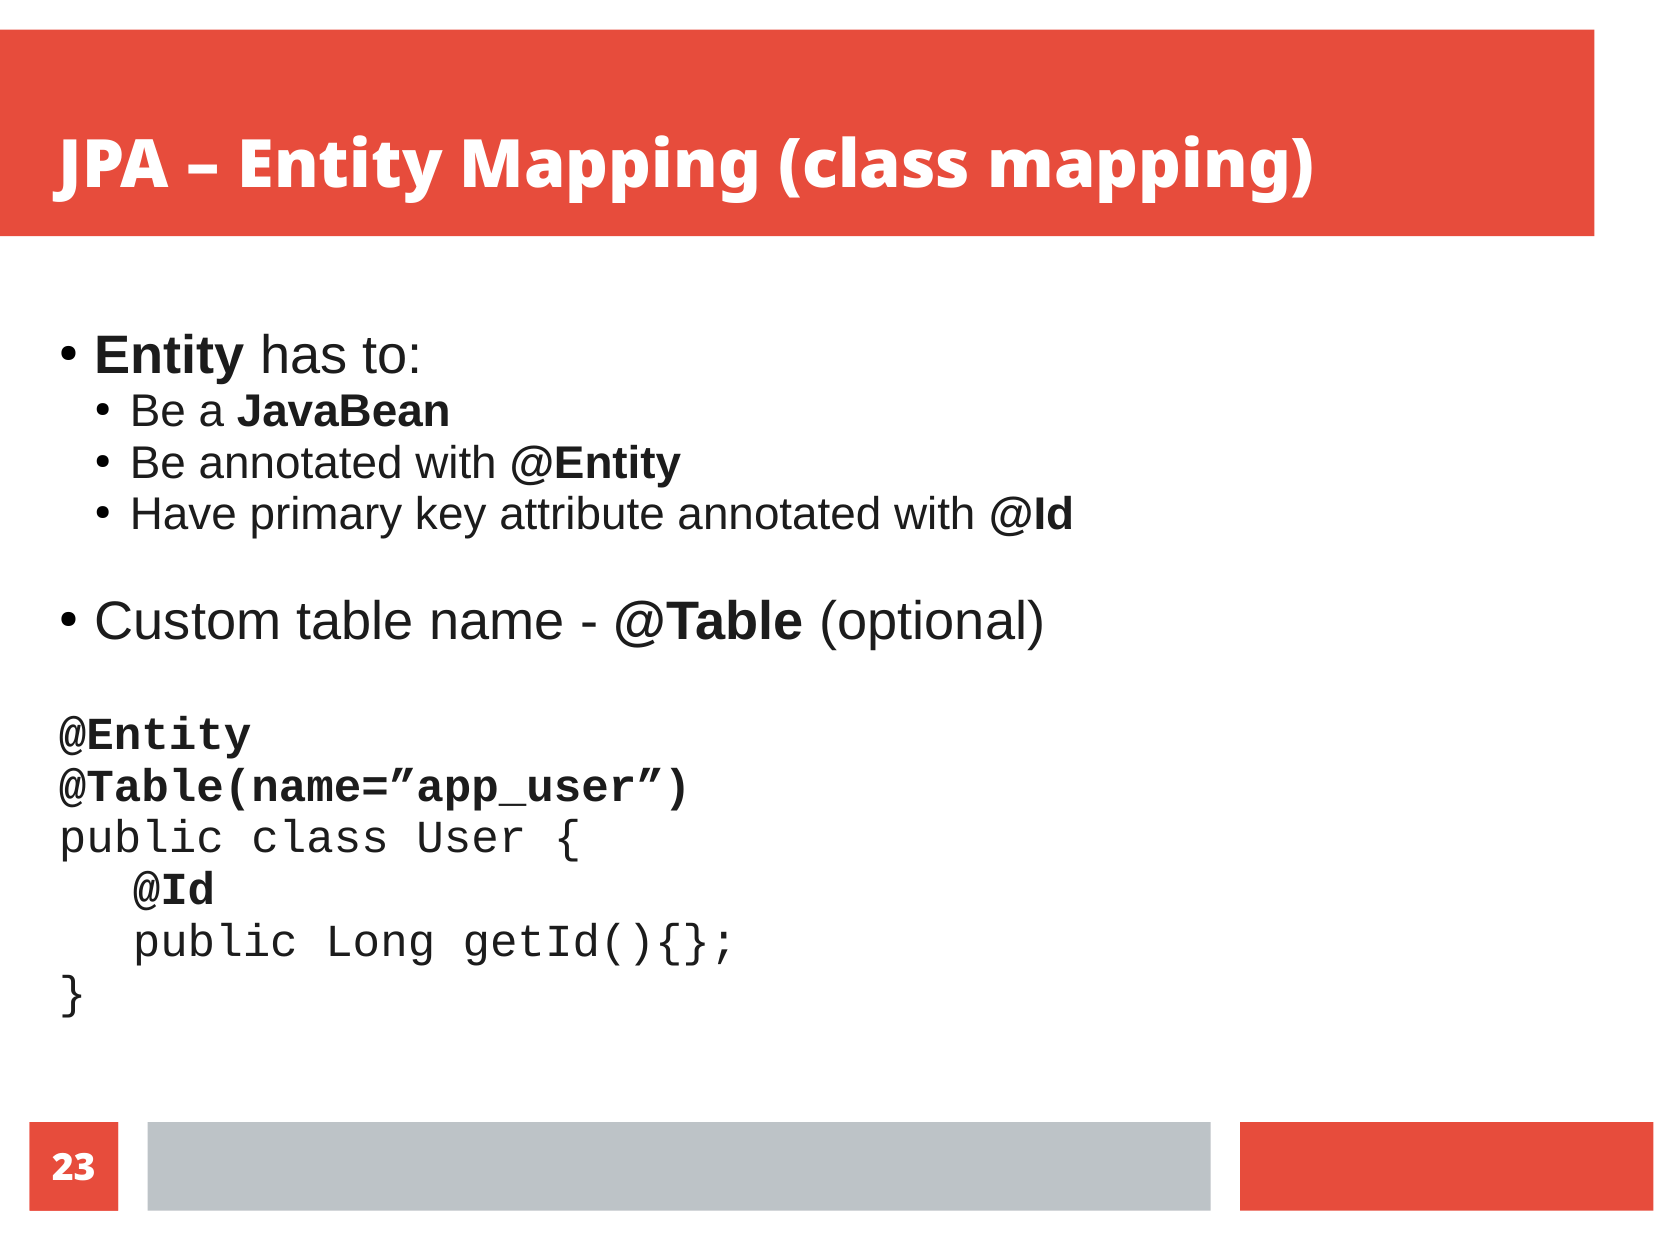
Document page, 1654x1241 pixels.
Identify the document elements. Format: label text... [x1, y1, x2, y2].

subtitle Entity has to: Be a JavaBean Be annotated with @Entity Have primary key attribute annotated with @Id Custom table name - @Table (optional) @Entity @Table(name=”app_user”) public class User { @Id public Long getId(){}; } [59, 324, 1565, 1093]
title JPA – Entity Mapping (class mapping) [59, 59, 1595, 207]
